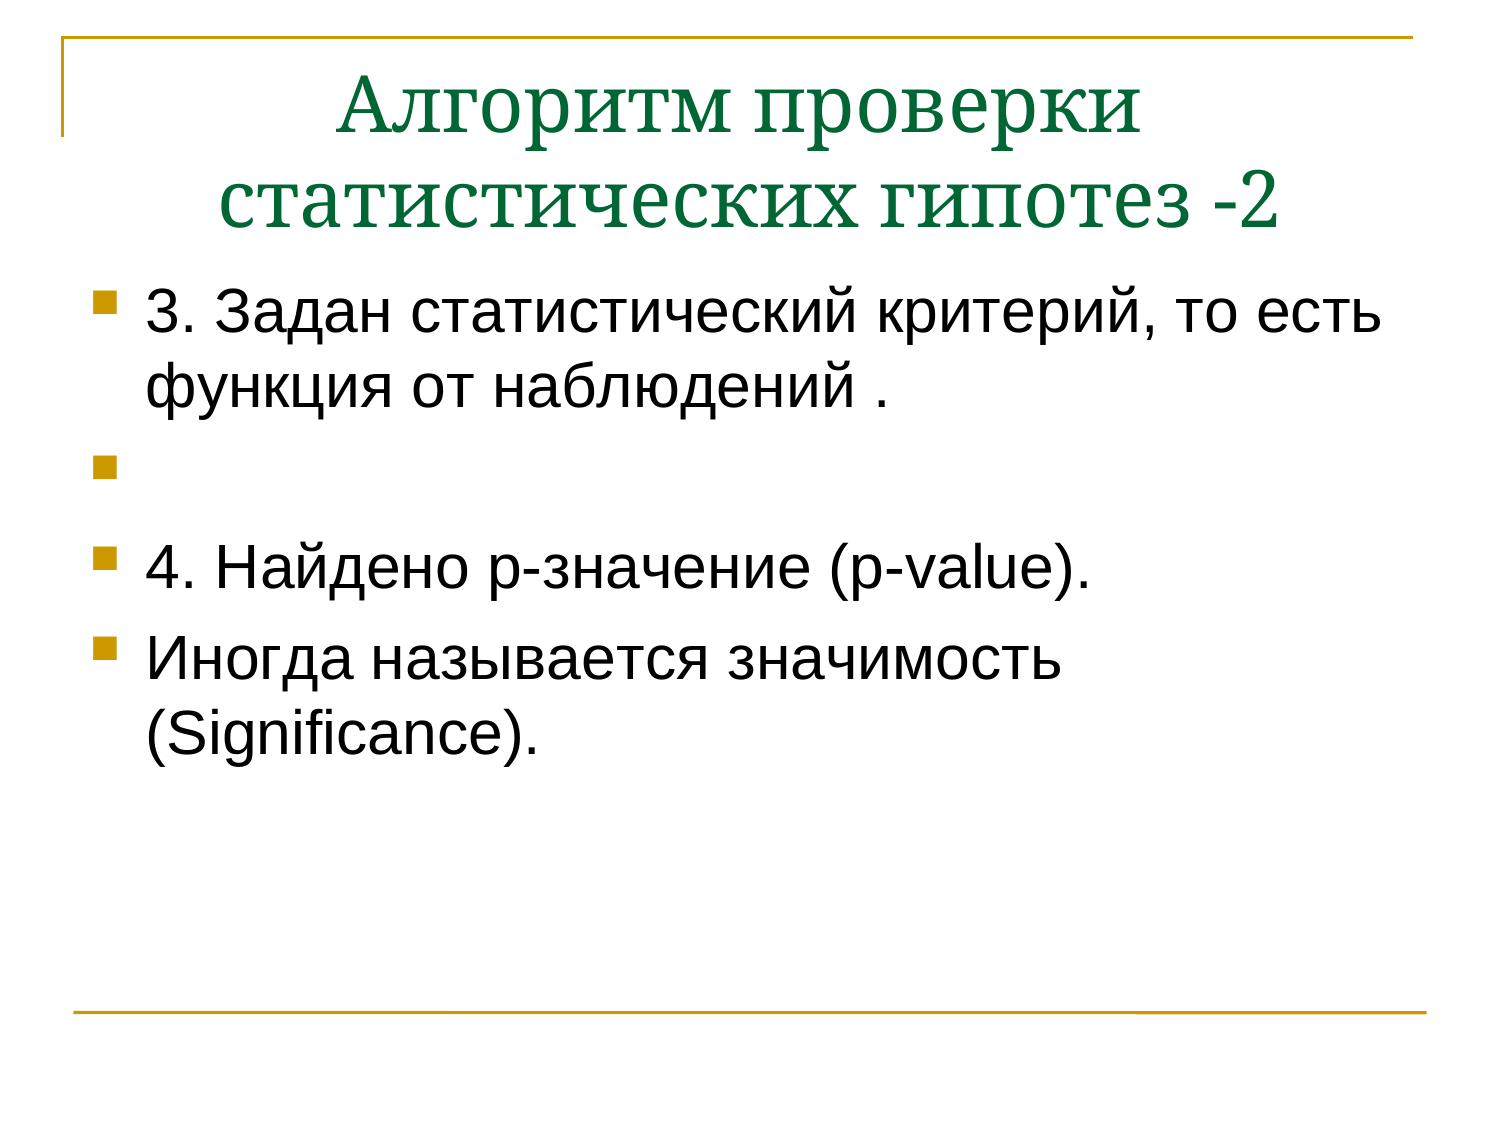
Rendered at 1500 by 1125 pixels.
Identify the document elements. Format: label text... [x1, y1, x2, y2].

title Алгоритм проверки статистических гипотез -2 [75, 45, 1426, 262]
list 3. Задан статистический критерий, то есть функция от наблюдений . 4. Найдено p-значение (p-value). Иногда называется значимость (Significance). [75, 262, 1426, 1006]
